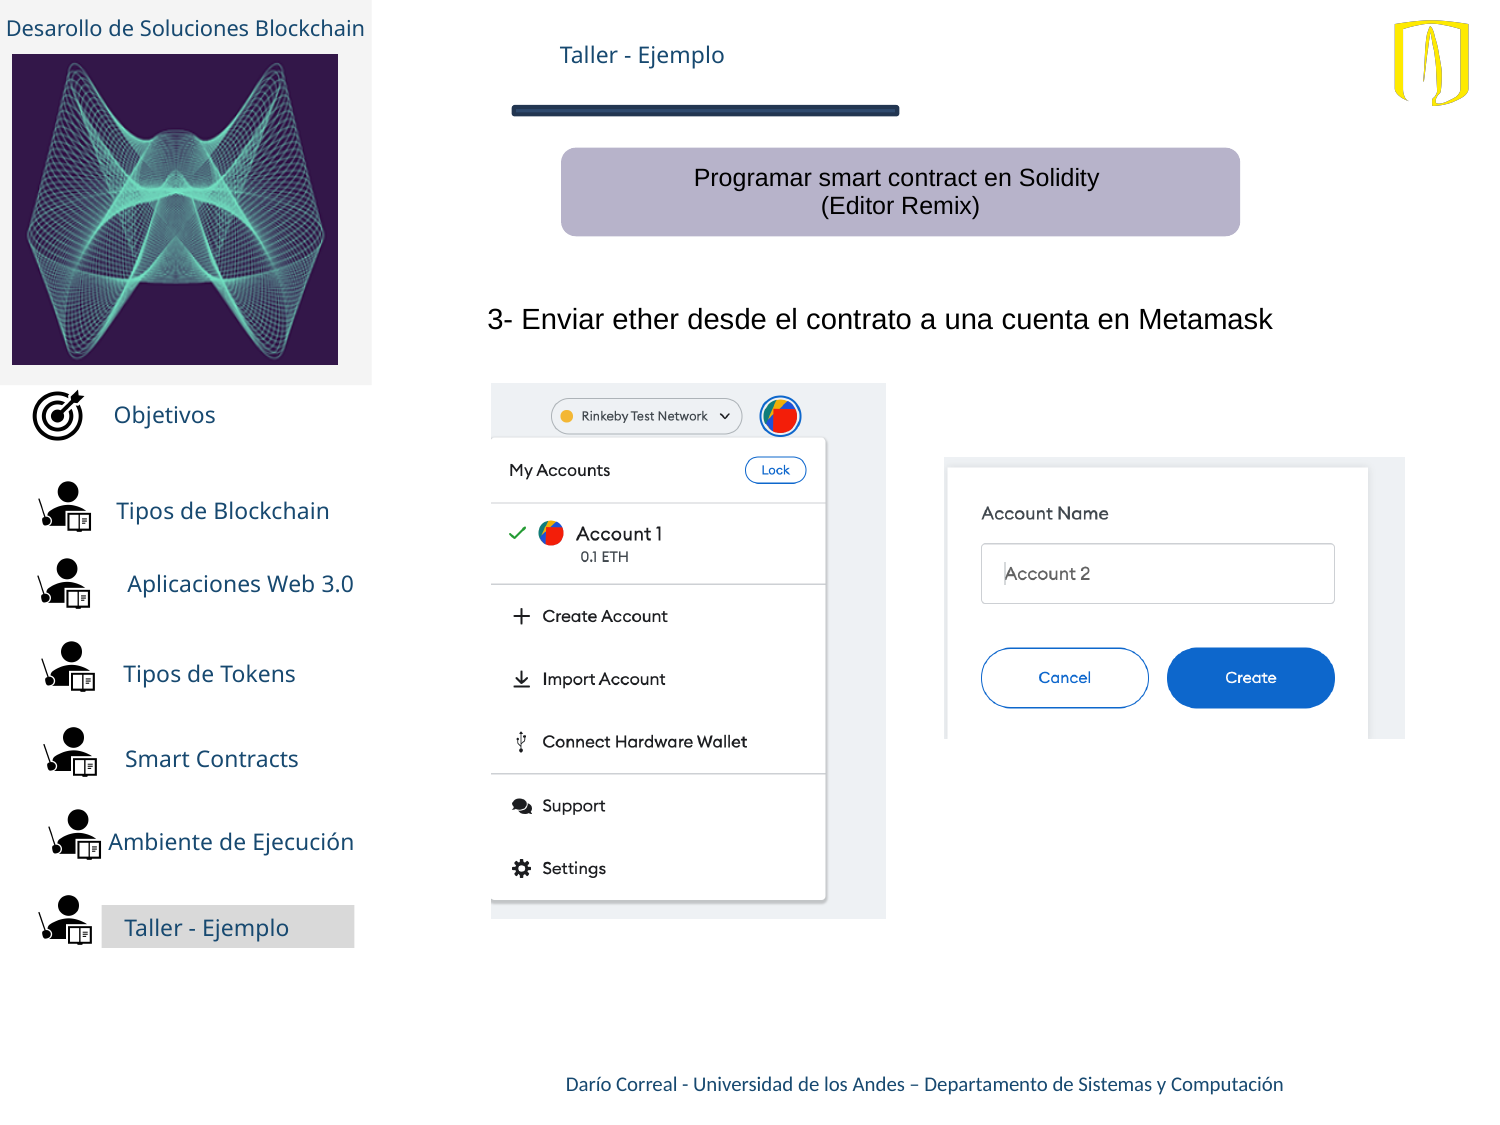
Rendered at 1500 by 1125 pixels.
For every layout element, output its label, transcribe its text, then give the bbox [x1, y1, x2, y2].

text_box Objetivos [98, 393, 231, 437]
text_box Ambiente de Ejecución [63, 820, 370, 863]
text_box Taller - Ejemplo [544, 32, 740, 76]
text_box Tipos de Tokens [108, 652, 312, 695]
text_box Tipos de Blockchain [101, 489, 346, 532]
picture [37, 886, 100, 948]
text_box Smart Contracts [110, 737, 314, 781]
text_box Darío Correal - Universidad de los Andes – Departamento de Sistemas y Computación [551, 1062, 1300, 1103]
text_box 3- Enviar ether desde el contrato a una cuenta en Metamask [472, 295, 1290, 384]
text_box Taller - Ejemplo [109, 905, 305, 949]
text_box [513, 107, 898, 115]
picture [27, 384, 90, 446]
picture [1387, 19, 1476, 107]
picture [42, 718, 105, 780]
text_box [101, 905, 109, 948]
text_box Aplicaciones Web 3.0 [112, 562, 370, 605]
picture [491, 383, 886, 920]
picture [47, 800, 109, 863]
picture [944, 457, 1405, 739]
picture [36, 549, 98, 612]
text_box Programar smart contract en Solidity (Editor Remix) [561, 147, 1241, 237]
picture [40, 632, 103, 695]
text_box [305, 905, 355, 948]
picture [12, 54, 338, 365]
picture [37, 472, 99, 535]
